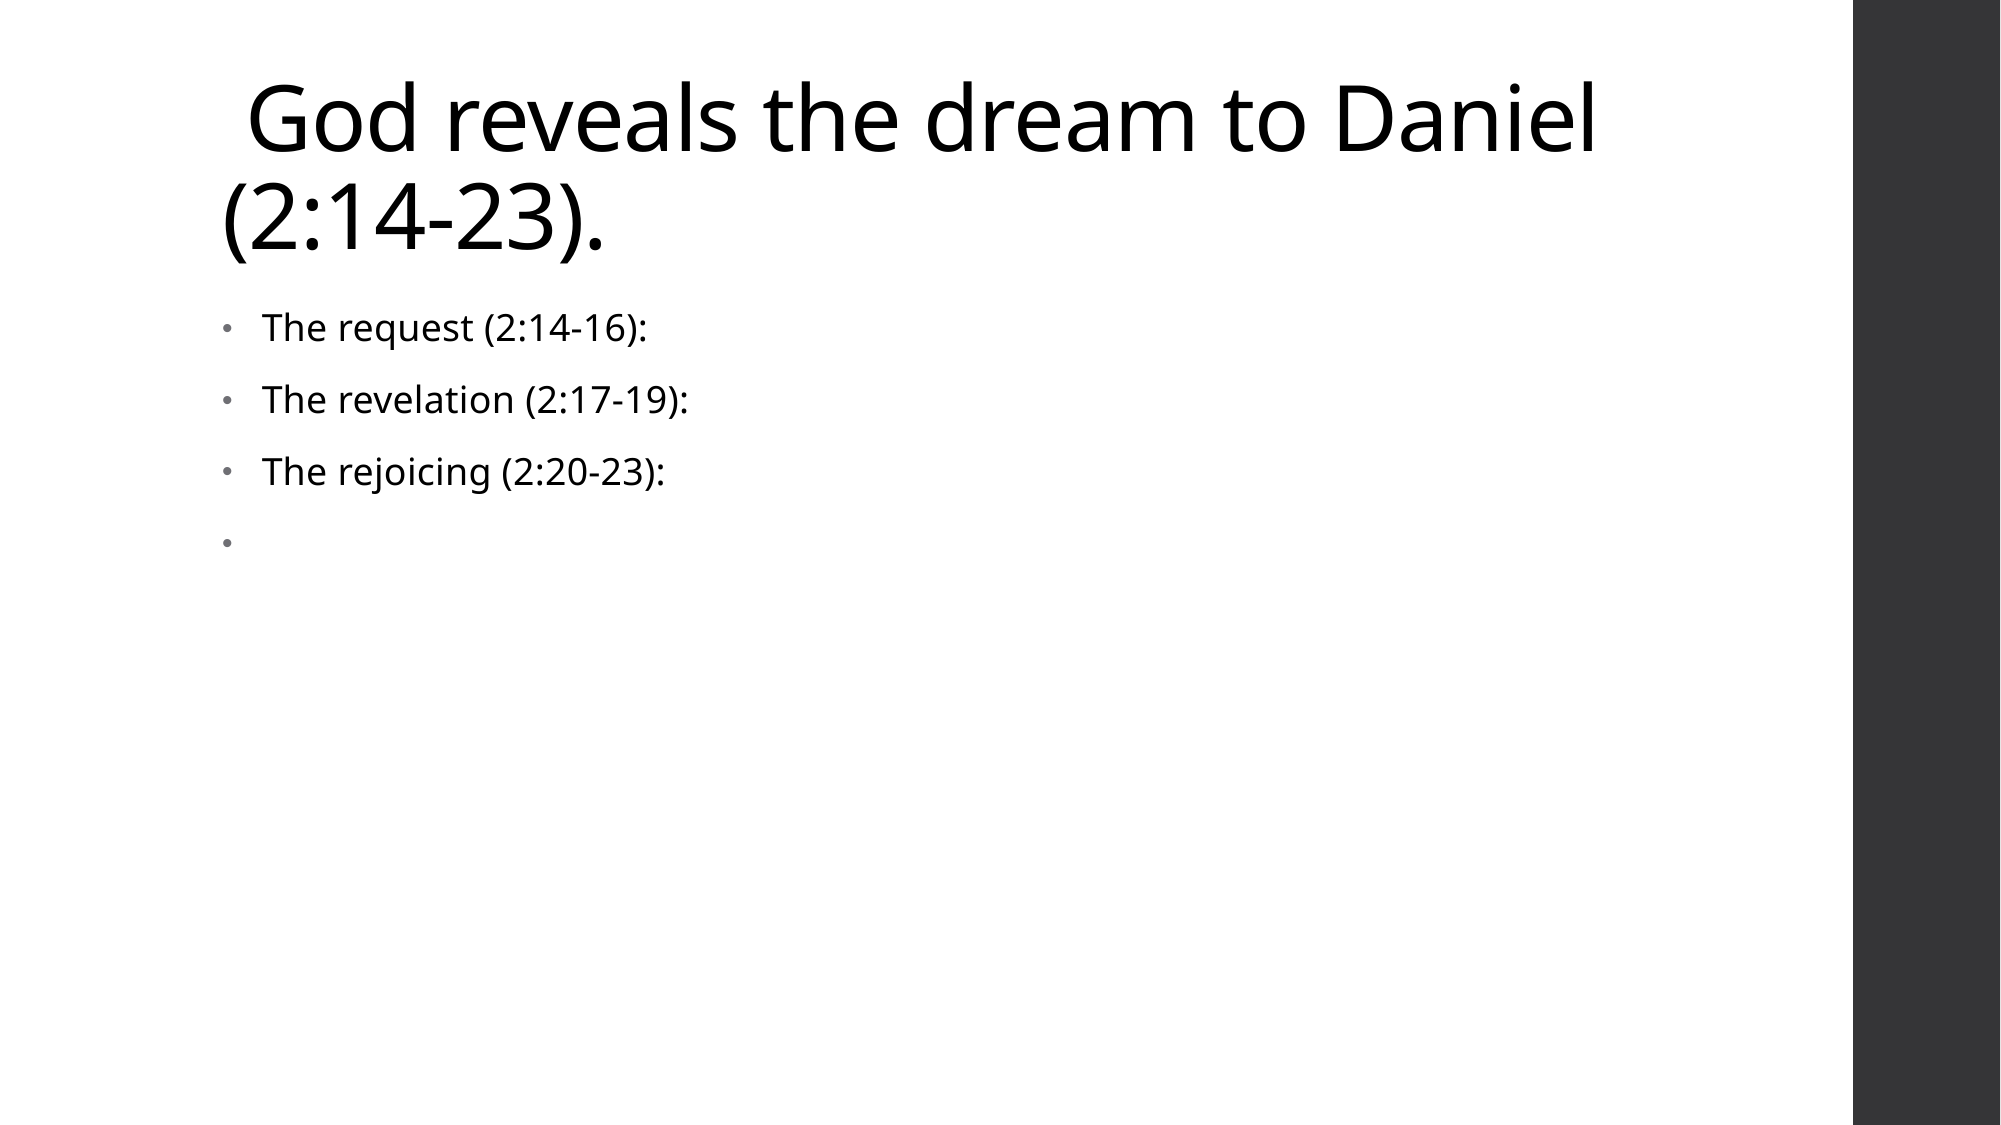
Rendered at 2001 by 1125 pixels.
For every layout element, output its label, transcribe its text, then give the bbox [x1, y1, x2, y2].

title God reveals the dream to Daniel (2:14-23). [206, 60, 1797, 278]
list The request (2:14-16): The revelation (2:17-19): The rejoicing (2:20-23): [206, 299, 1617, 1014]
